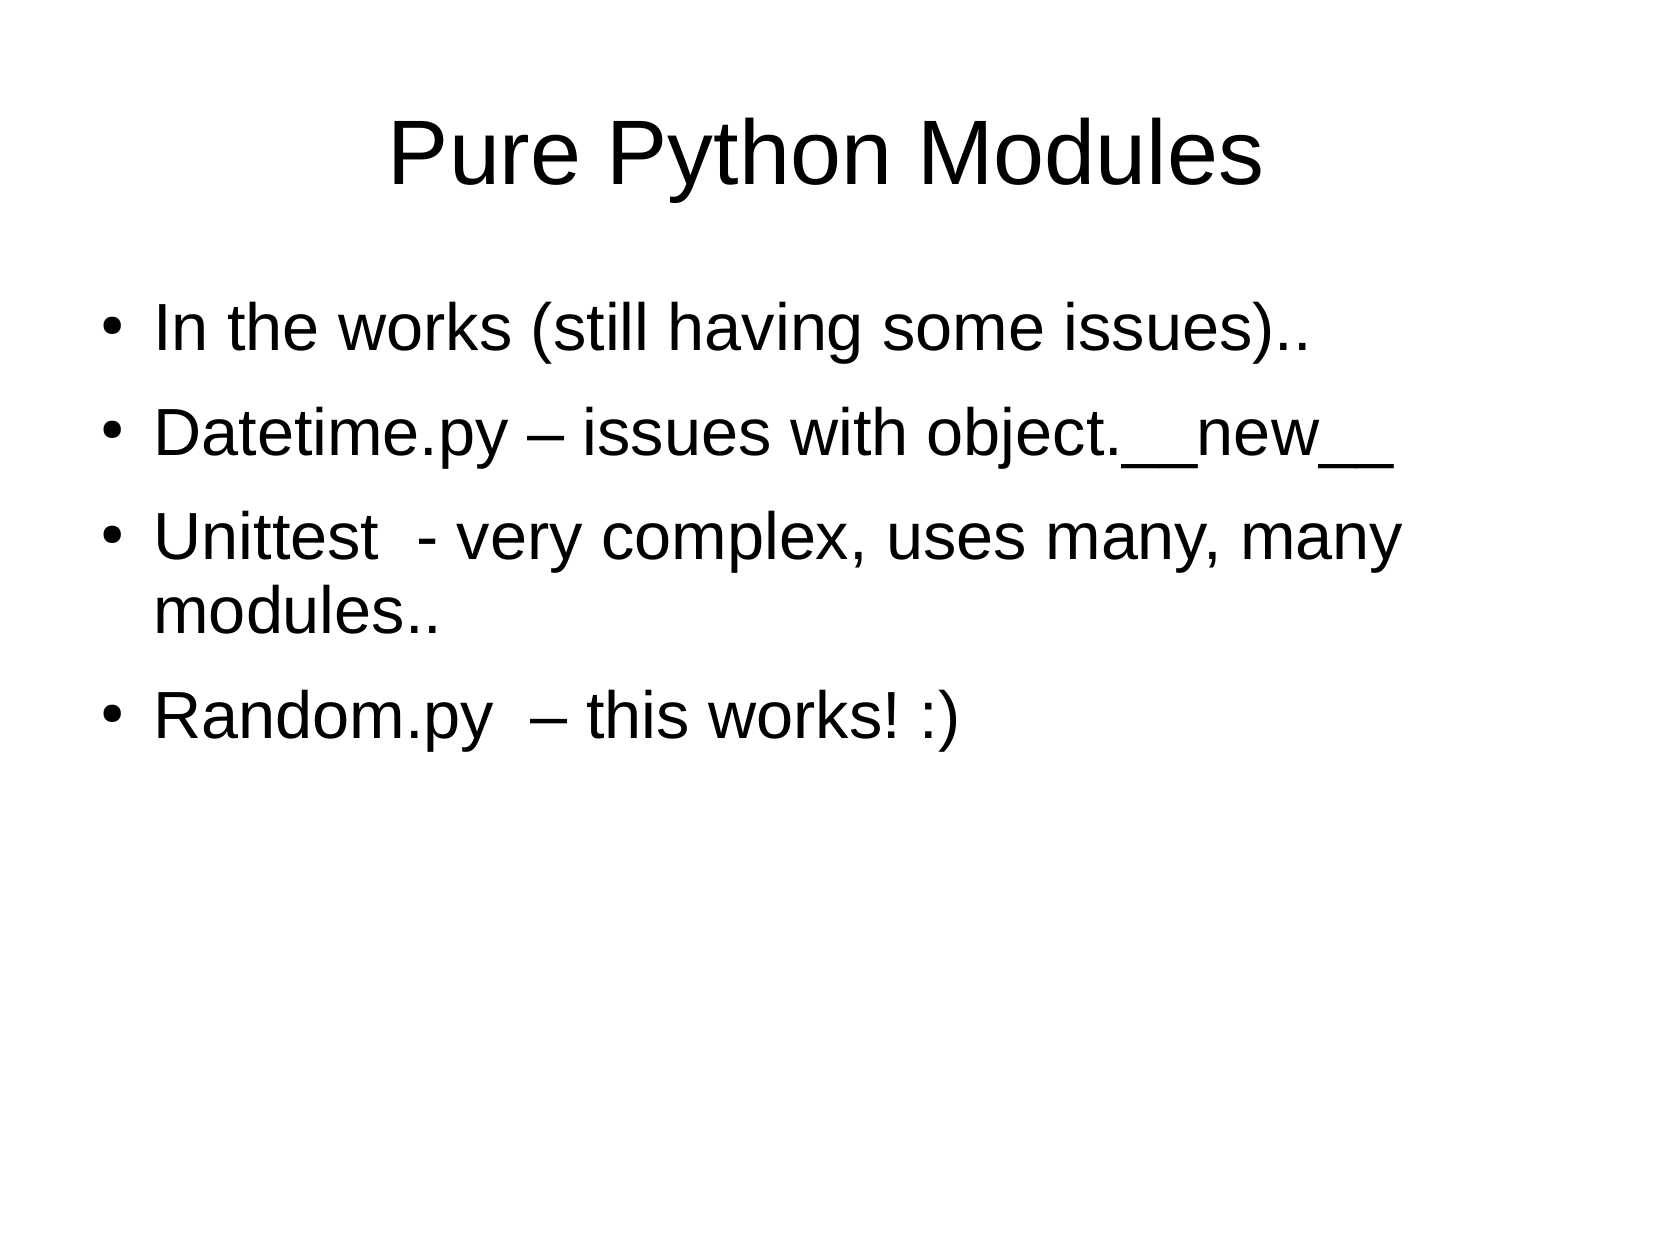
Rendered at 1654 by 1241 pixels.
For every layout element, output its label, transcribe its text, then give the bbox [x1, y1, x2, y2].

title Pure Python Modules [82, 49, 1571, 257]
list In the works (still having some issues).. Datetime.py – issues with object.__new__ Unittest - very complex, uses many, many modules.. Random.py – this works! :) [82, 290, 1571, 1010]
